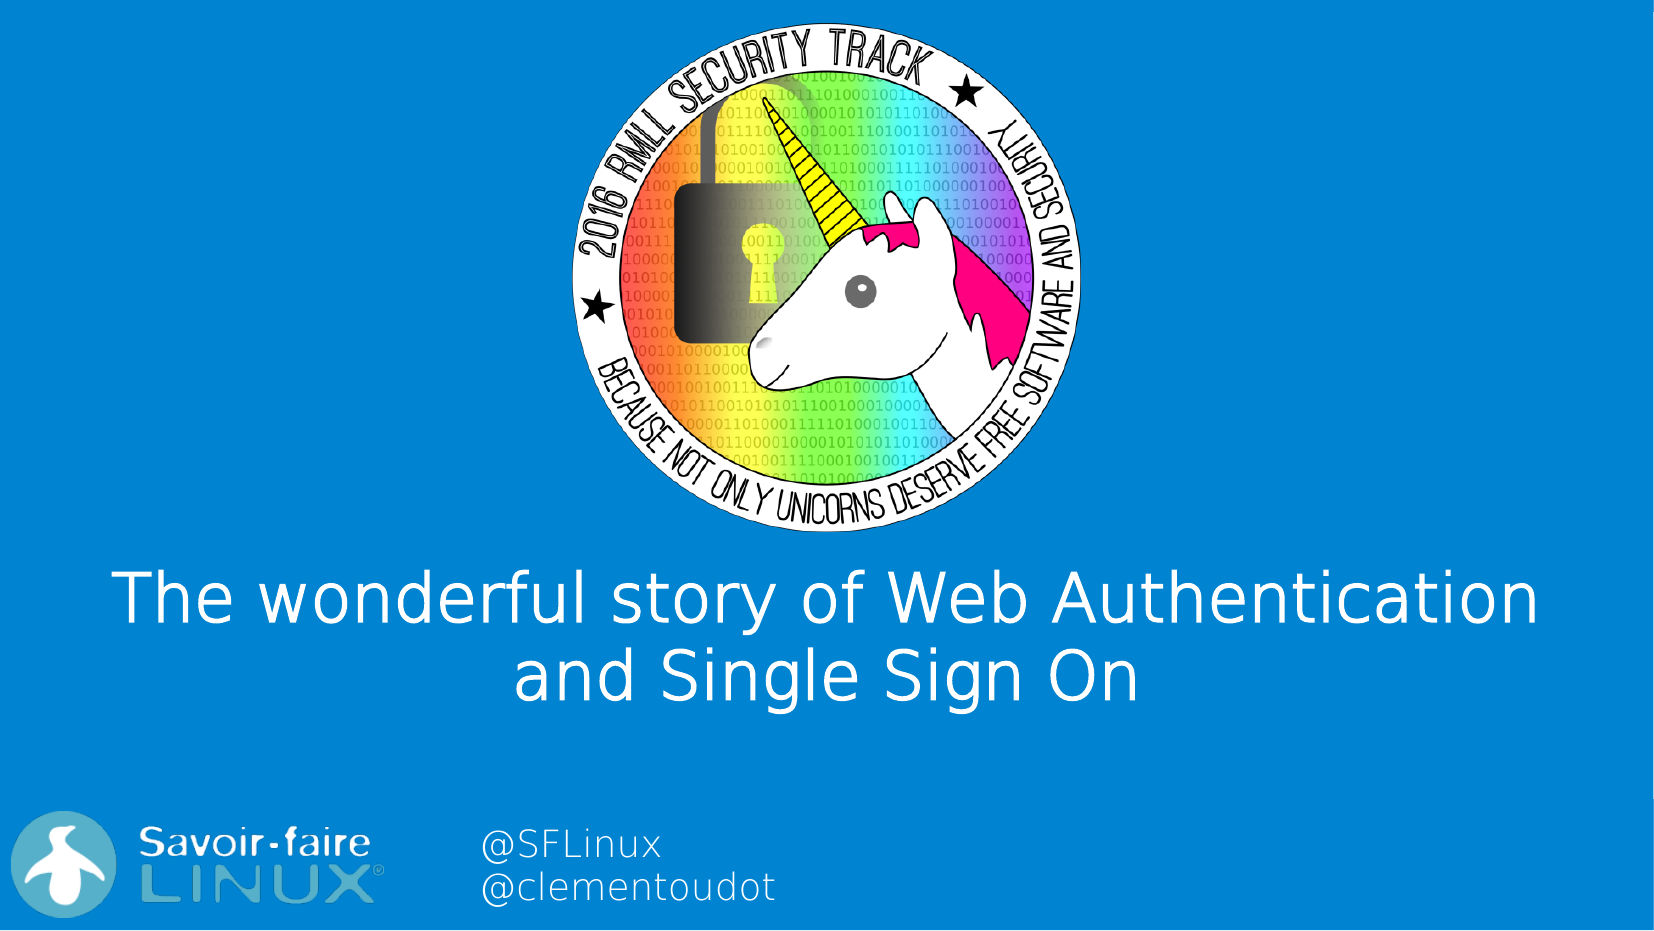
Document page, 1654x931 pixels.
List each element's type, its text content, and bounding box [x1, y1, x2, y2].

subtitle The wonderful story of Web Authentication and Single Sign On [82, 512, 1571, 762]
picture [11, 811, 384, 918]
picture [572, 23, 1081, 532]
